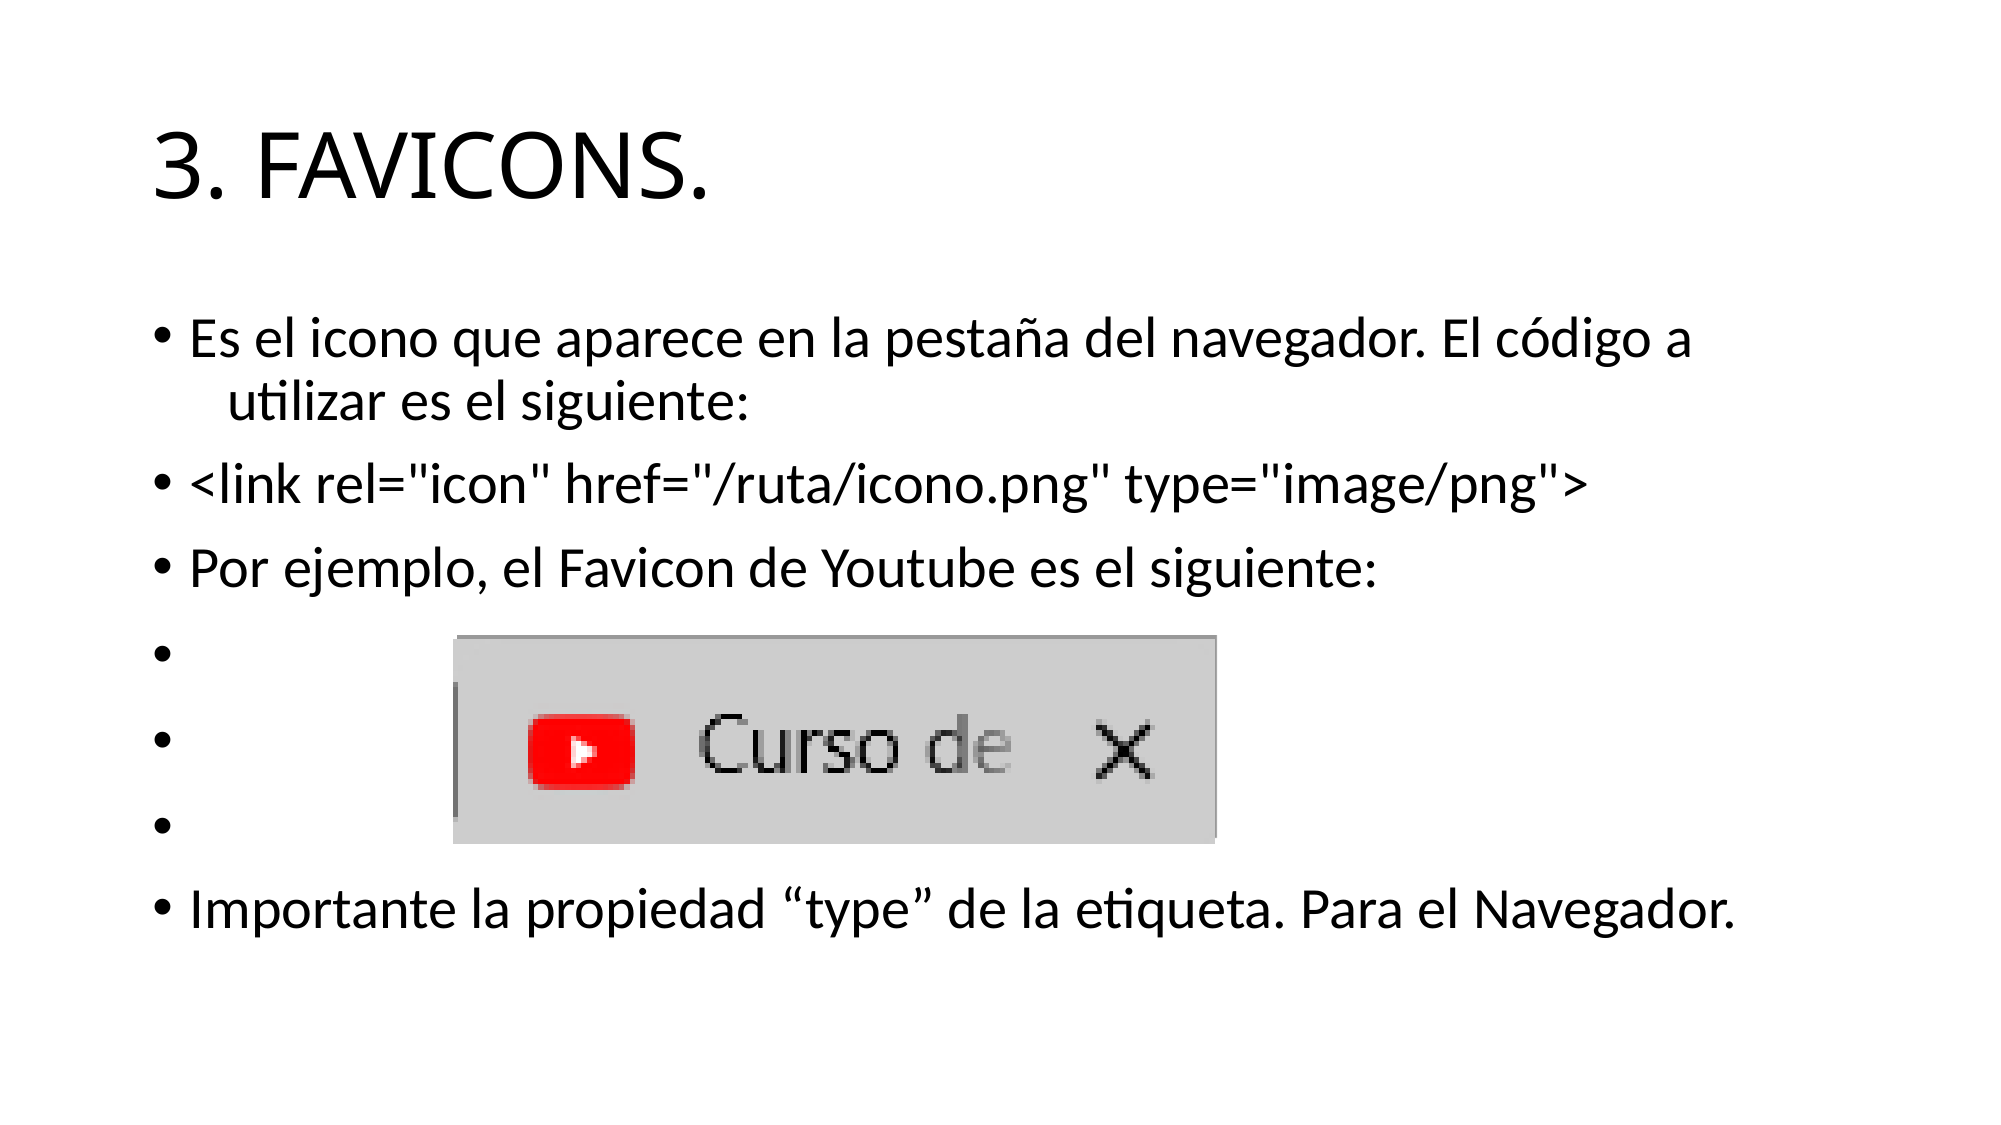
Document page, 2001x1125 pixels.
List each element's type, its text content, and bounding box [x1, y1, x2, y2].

title 3. FAVICONS. [137, 59, 1863, 278]
picture [453, 640, 1215, 844]
list Es el icono que aparece en la pestaña del navegador. El código a utilizar es el siguiente: <link rel="icon" href="/ruta/icono.png" type="image/png"> Por ejemplo, el Favicon de Youtube es el siguiente: Importante la propiedad “type” de la etiqueta. Para el Navegador. [137, 299, 1863, 1014]
